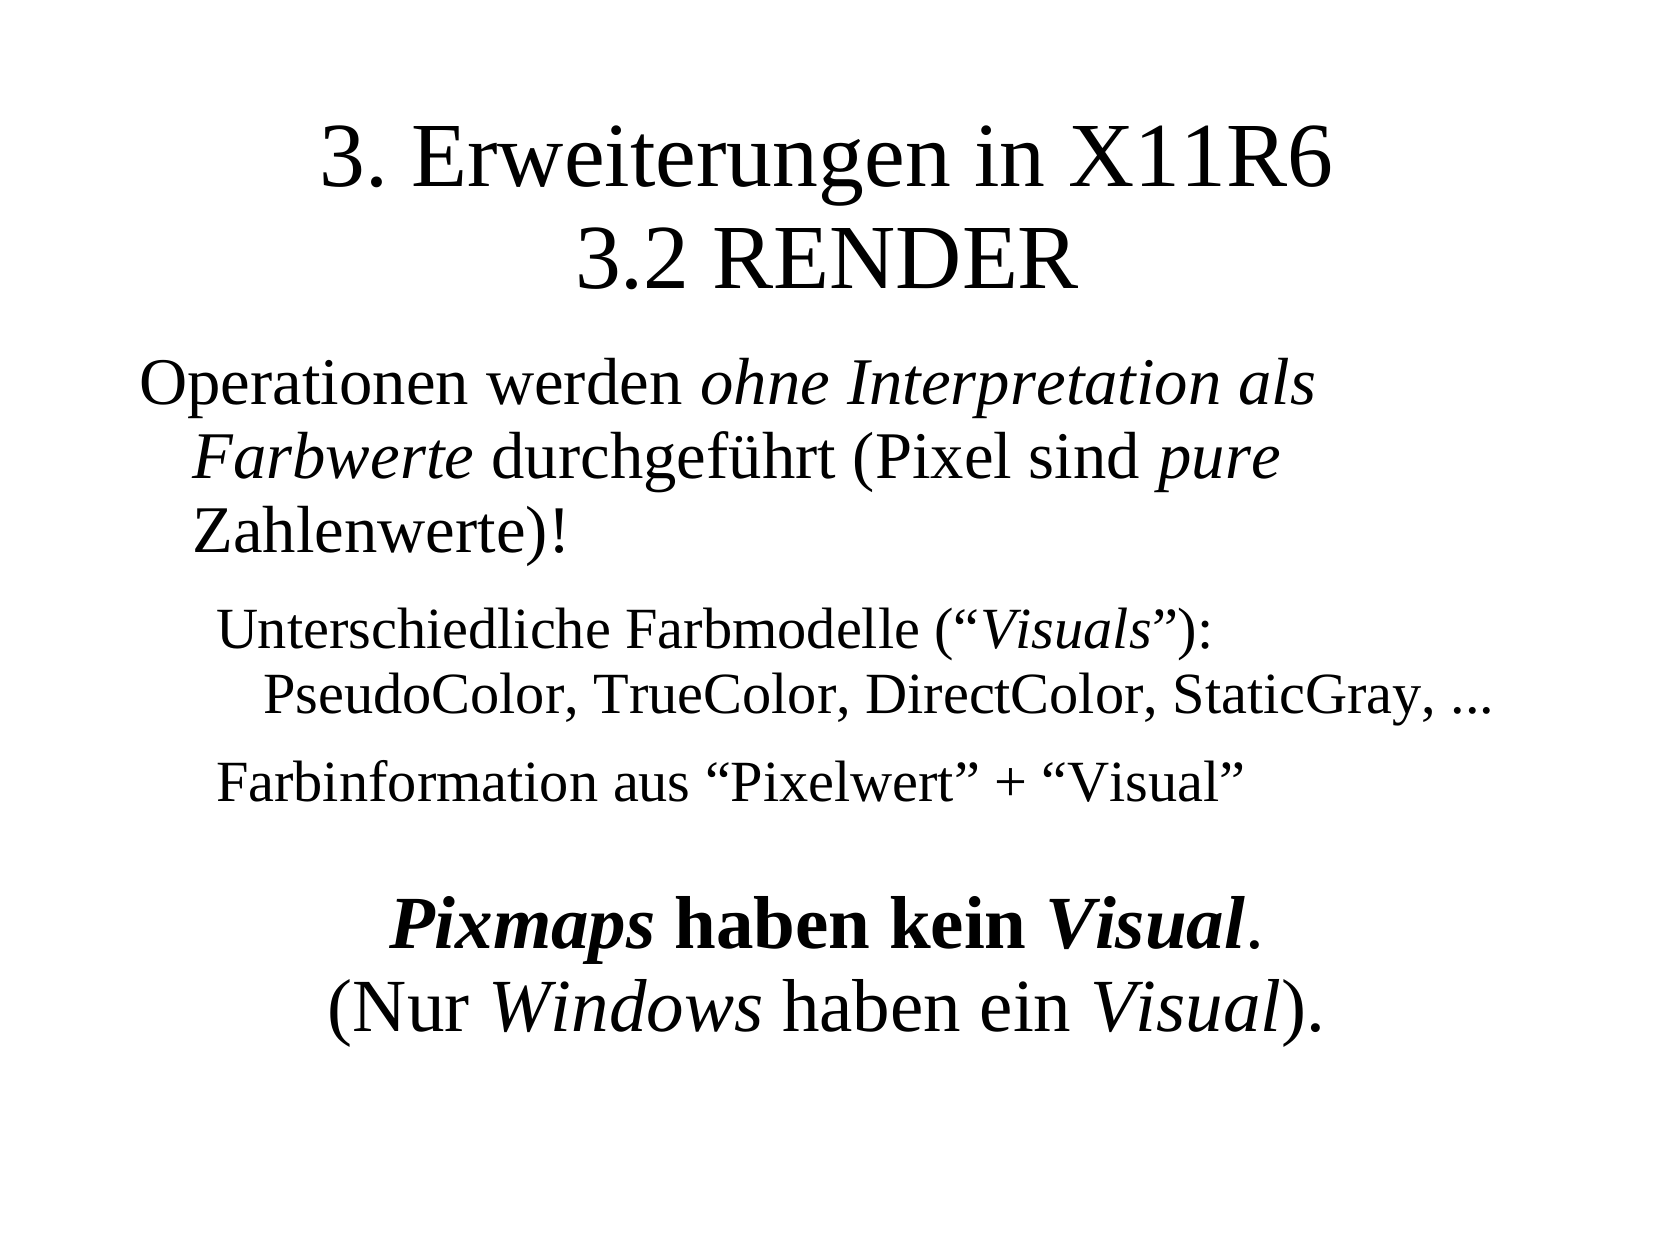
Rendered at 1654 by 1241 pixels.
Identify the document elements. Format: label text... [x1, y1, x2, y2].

text_box Pixmaps haben kein Visual. (Nur Windows haben ein Visual). [132, 882, 1521, 1049]
title 3. Erweiterungen in X11R6 3.2 RENDER [121, 102, 1534, 311]
list Operationen werden ohne Interpretation als Farbwerte durchgeführt (Pixel sind pure Zahlenwerte)! Unterschiedliche Farbmodelle (“Visuals”): PseudoColor, TrueColor, DirectColor, StaticGray, ... Farbinformation aus “Pixelwert” + “Visual” [121, 344, 1534, 827]
